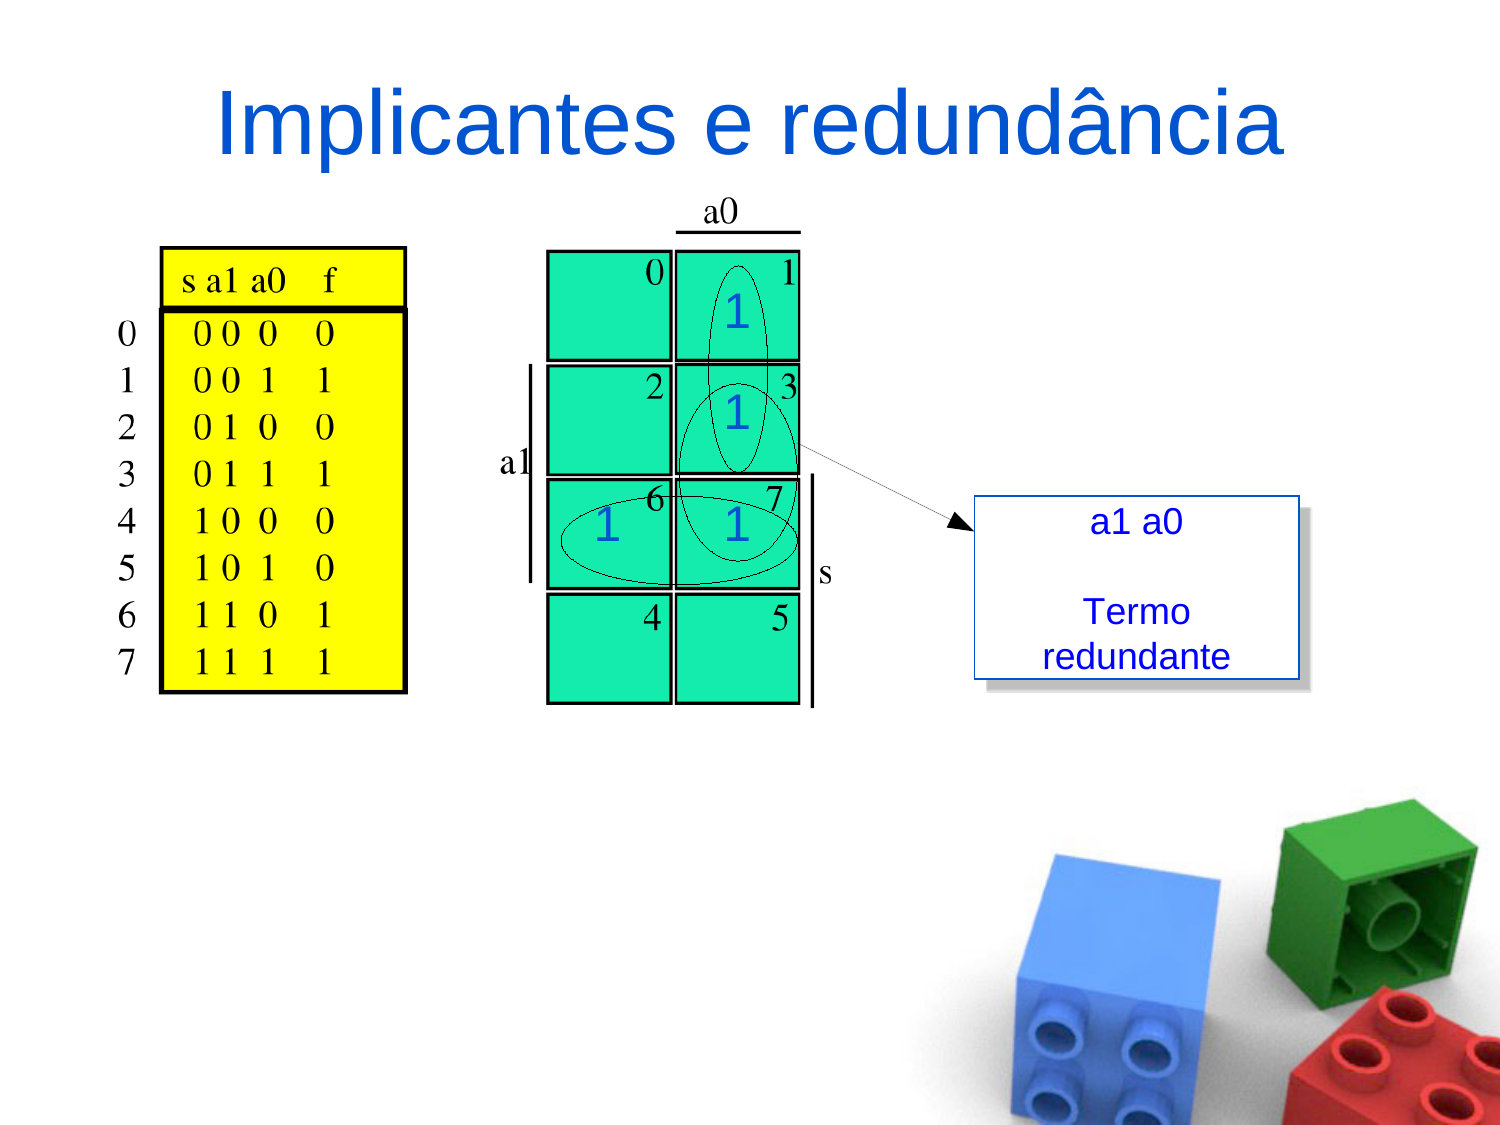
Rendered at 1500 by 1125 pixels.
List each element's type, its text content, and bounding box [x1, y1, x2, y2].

text_box 1 [578, 484, 637, 560]
text_box 1 [708, 372, 767, 447]
picture [118, 187, 1500, 1125]
title Implicantes e redundância [112, 4, 1388, 241]
text_box a1 a0 Termo redundante [974, 496, 1300, 680]
text_box 1 [708, 271, 767, 347]
text_box 1 [708, 484, 767, 560]
